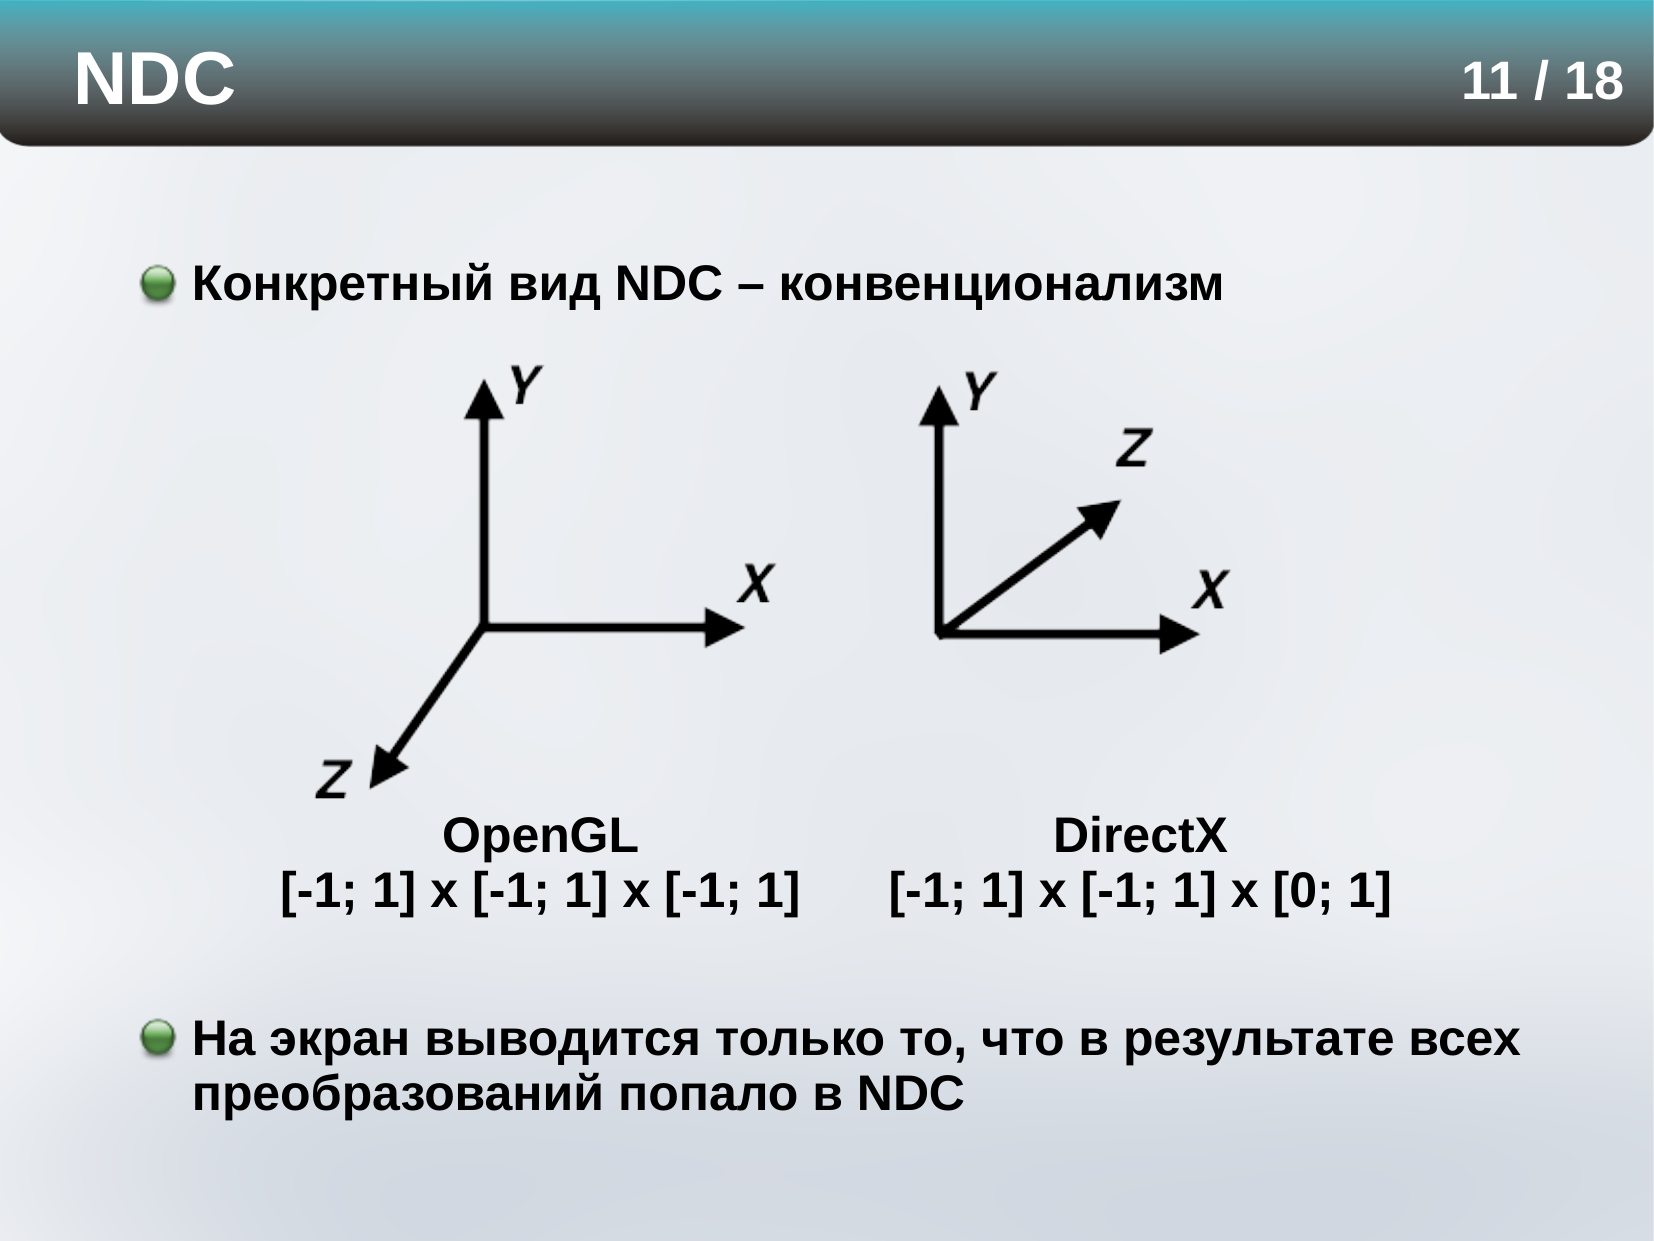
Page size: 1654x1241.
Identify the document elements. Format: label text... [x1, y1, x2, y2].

text_box <number> / 18 [1446, 42, 1654, 179]
text_box DirectX [-1; 1] x [-1; 1] x [0; 1] [873, 799, 1407, 926]
text_box OpenGL [-1; 1] x [-1; 1] x [-1; 1] [265, 799, 815, 926]
text_box Конкретный вид NDC – конвенционализм На экран выводится только то, что в результате всех преобразований попало в NDC [118, 248, 1595, 1129]
text_box NDC [59, 29, 1418, 129]
picture [0, 0, 1654, 1241]
